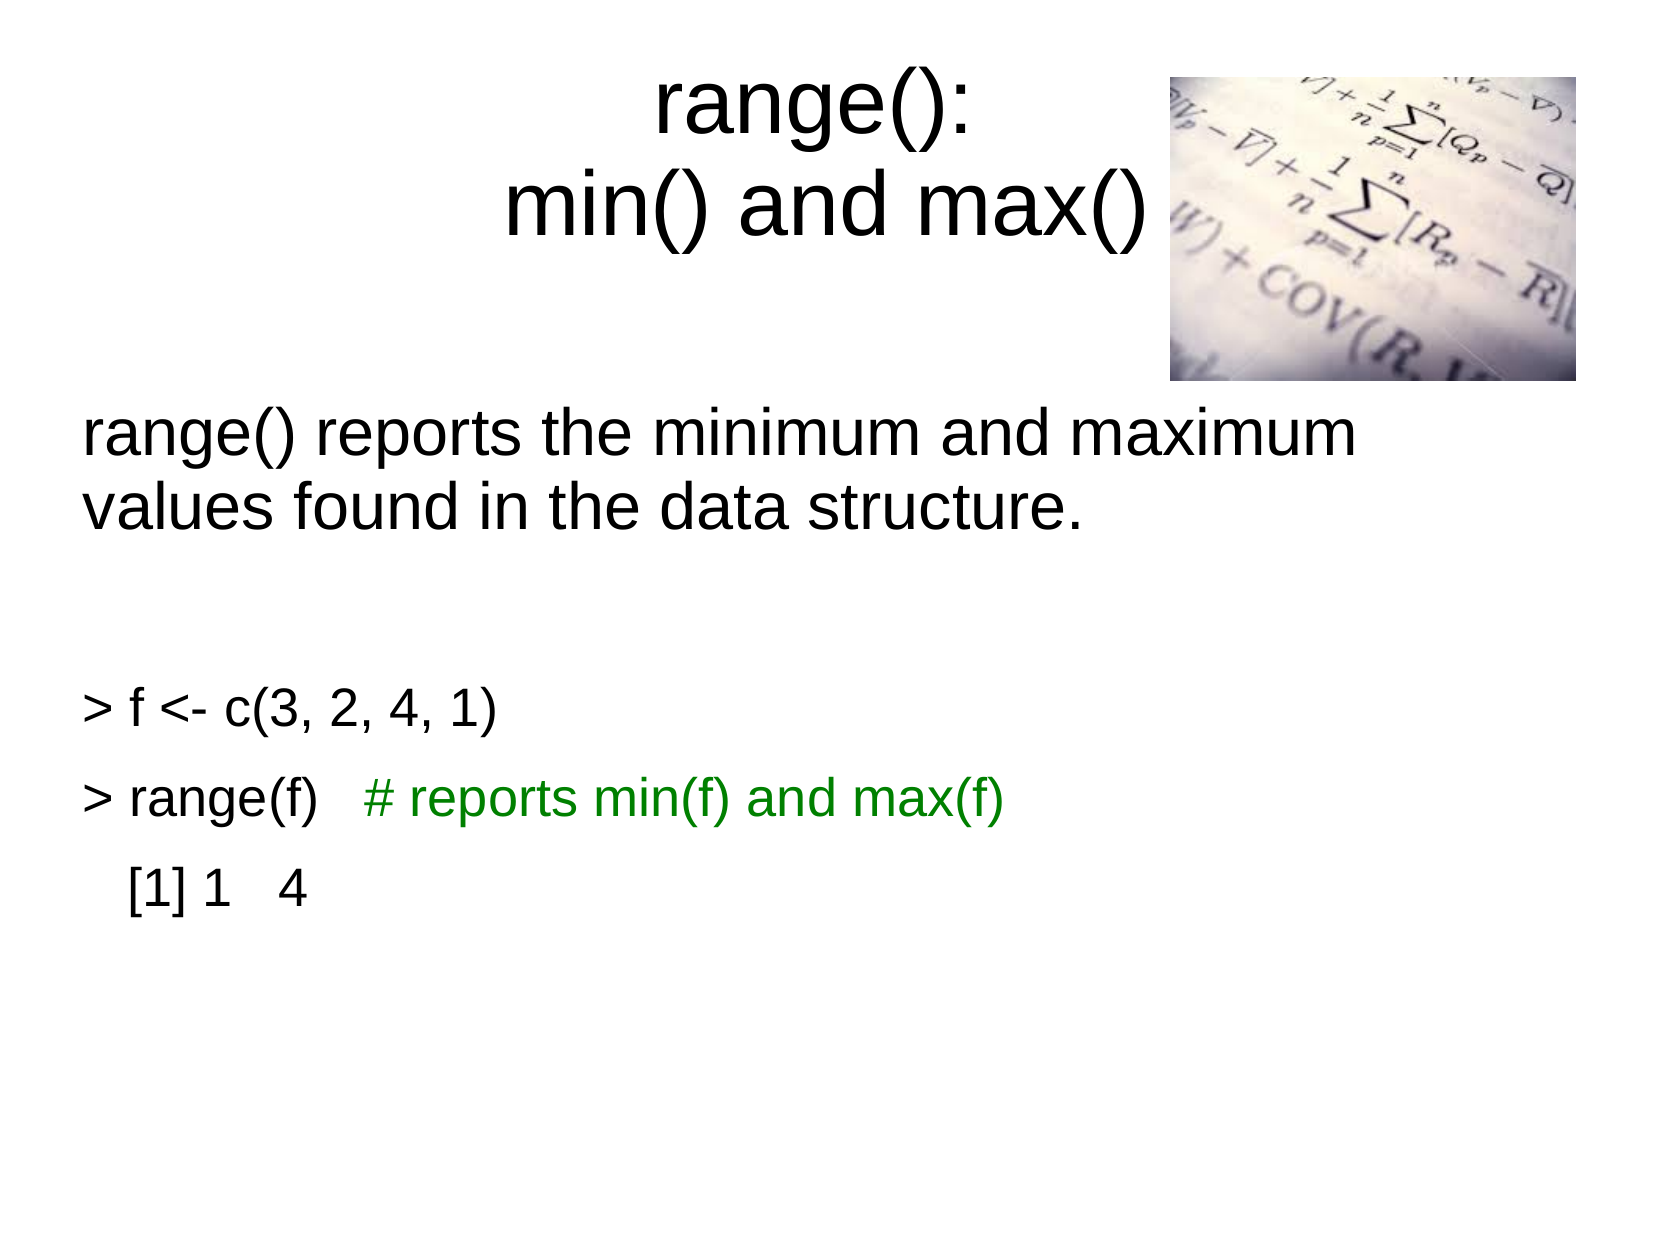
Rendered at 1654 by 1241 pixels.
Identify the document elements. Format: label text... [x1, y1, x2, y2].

title range(): min() and max() [82, 49, 1571, 257]
picture [1170, 77, 1576, 381]
list range() reports the minimum and maximum values found in the data structure. > f <- c(3, 2, 4, 1) > range(f) # reports min(f) and max(f) [1] 1 4 [82, 290, 1538, 1186]
